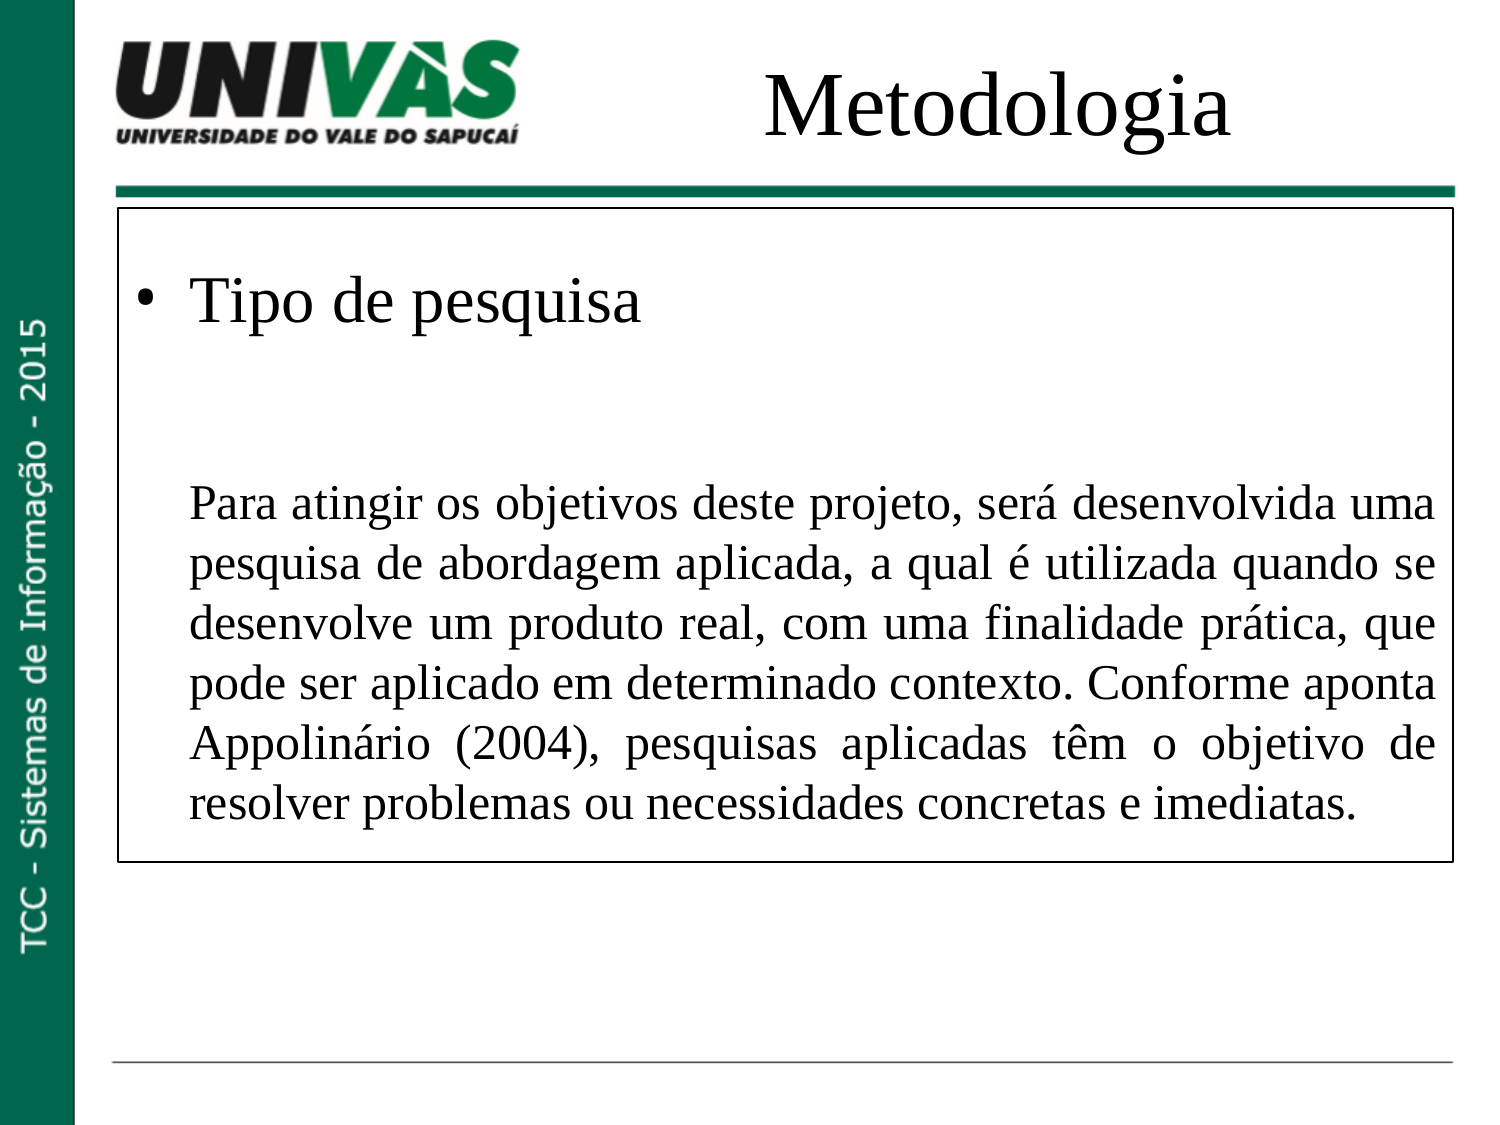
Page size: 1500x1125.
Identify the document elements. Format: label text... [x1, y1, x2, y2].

title Metodologia [543, 23, 1454, 174]
text_box Tipo de pesquisa Para atingir os objetivos deste projeto, será desenvolvida uma pesquisa de abordagem aplicada, a qual é utilizada quando se desenvolve um produto real, com uma finalidade prática, que pode ser aplicado em determinado contexto. Conforme aponta Appolinário (2004), pesquisas aplicadas têm o objetivo de resolver problemas ou necessidades concretas e imediatas. [118, 208, 1453, 863]
picture [0, 0, 1500, 1125]
